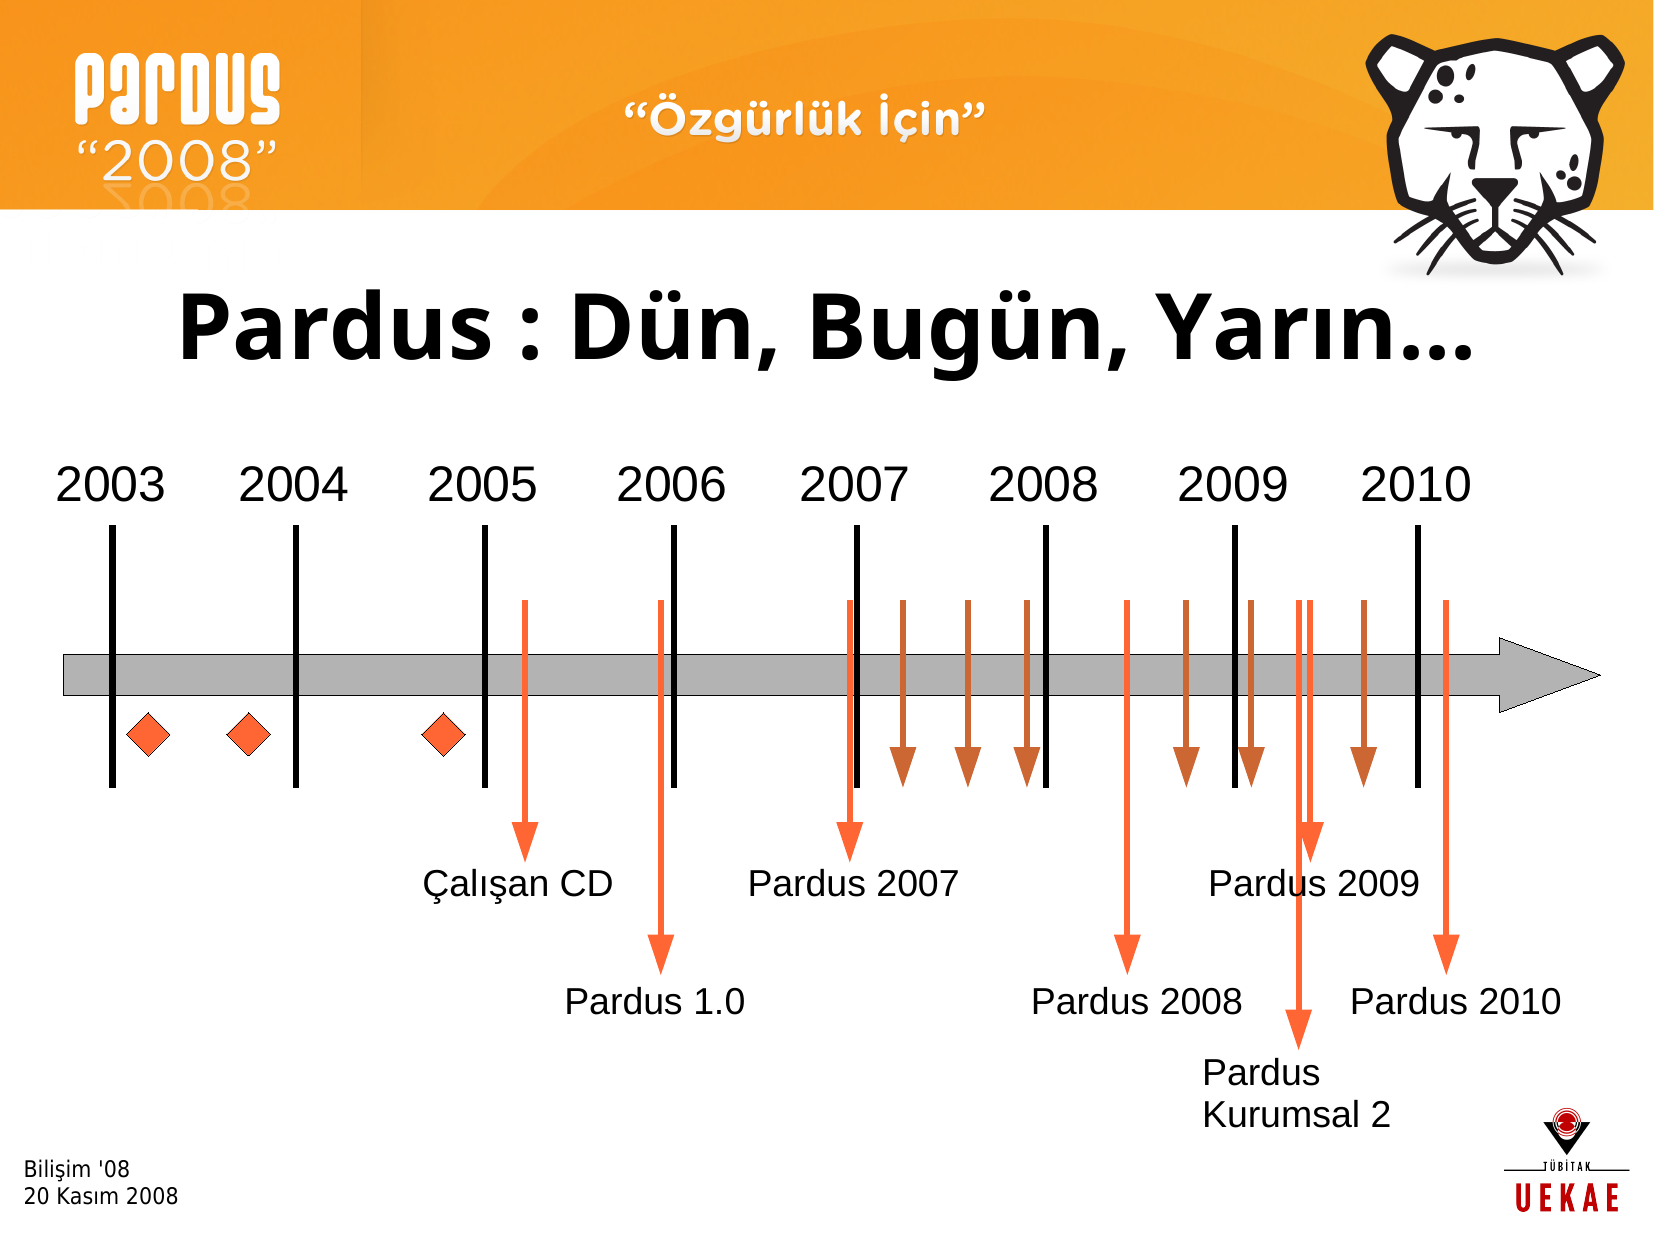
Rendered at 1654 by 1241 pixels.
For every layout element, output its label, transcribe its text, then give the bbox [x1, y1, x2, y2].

text_box [421, 712, 466, 757]
text_box [1367, 654, 1415, 696]
title Pardus : Dün, Bugün, Yarın... [82, 217, 1571, 432]
text_box [488, 654, 522, 696]
picture [0, 0, 1654, 293]
text_box [116, 654, 293, 696]
text_box [1189, 654, 1232, 696]
text_box Çalışan CD [422, 862, 630, 910]
text_box Pardus 2010 [1349, 980, 1594, 1028]
text_box [906, 654, 965, 696]
text_box Pardus 2008 [1030, 980, 1276, 1028]
text_box [1130, 654, 1183, 696]
text_box [1238, 654, 1248, 696]
text_box [299, 654, 482, 696]
text_box Pardus 2009 [1208, 862, 1436, 910]
text_box [528, 654, 658, 696]
text_box [126, 712, 170, 757]
text_box [971, 654, 1024, 696]
text_box [1049, 654, 1124, 696]
text_box Pardus 2007 [747, 862, 976, 910]
text_box 2006 [616, 455, 729, 519]
text_box [1254, 654, 1296, 696]
text_box [226, 712, 271, 756]
text_box Pardus 1.0 [564, 980, 756, 1028]
text_box [1030, 654, 1043, 696]
text_box 2007 [799, 456, 913, 519]
text_box [1313, 654, 1361, 696]
text_box [677, 654, 847, 696]
text_box 2008 [988, 456, 1102, 519]
text_box [63, 654, 109, 696]
text_box 2003 [55, 455, 168, 518]
text_box 2009 [1177, 456, 1291, 519]
text_box [1449, 637, 1601, 713]
text_box 2005 [427, 455, 540, 519]
text_box Pardus Kurumsal 2 [1202, 1051, 1447, 1145]
text_box [1421, 654, 1443, 696]
text_box 2010 [1360, 456, 1474, 519]
text_box [860, 654, 900, 696]
text_box 2004 [238, 455, 351, 519]
text_box [664, 654, 671, 696]
picture [1500, 1104, 1634, 1215]
text_box [1302, 654, 1307, 696]
